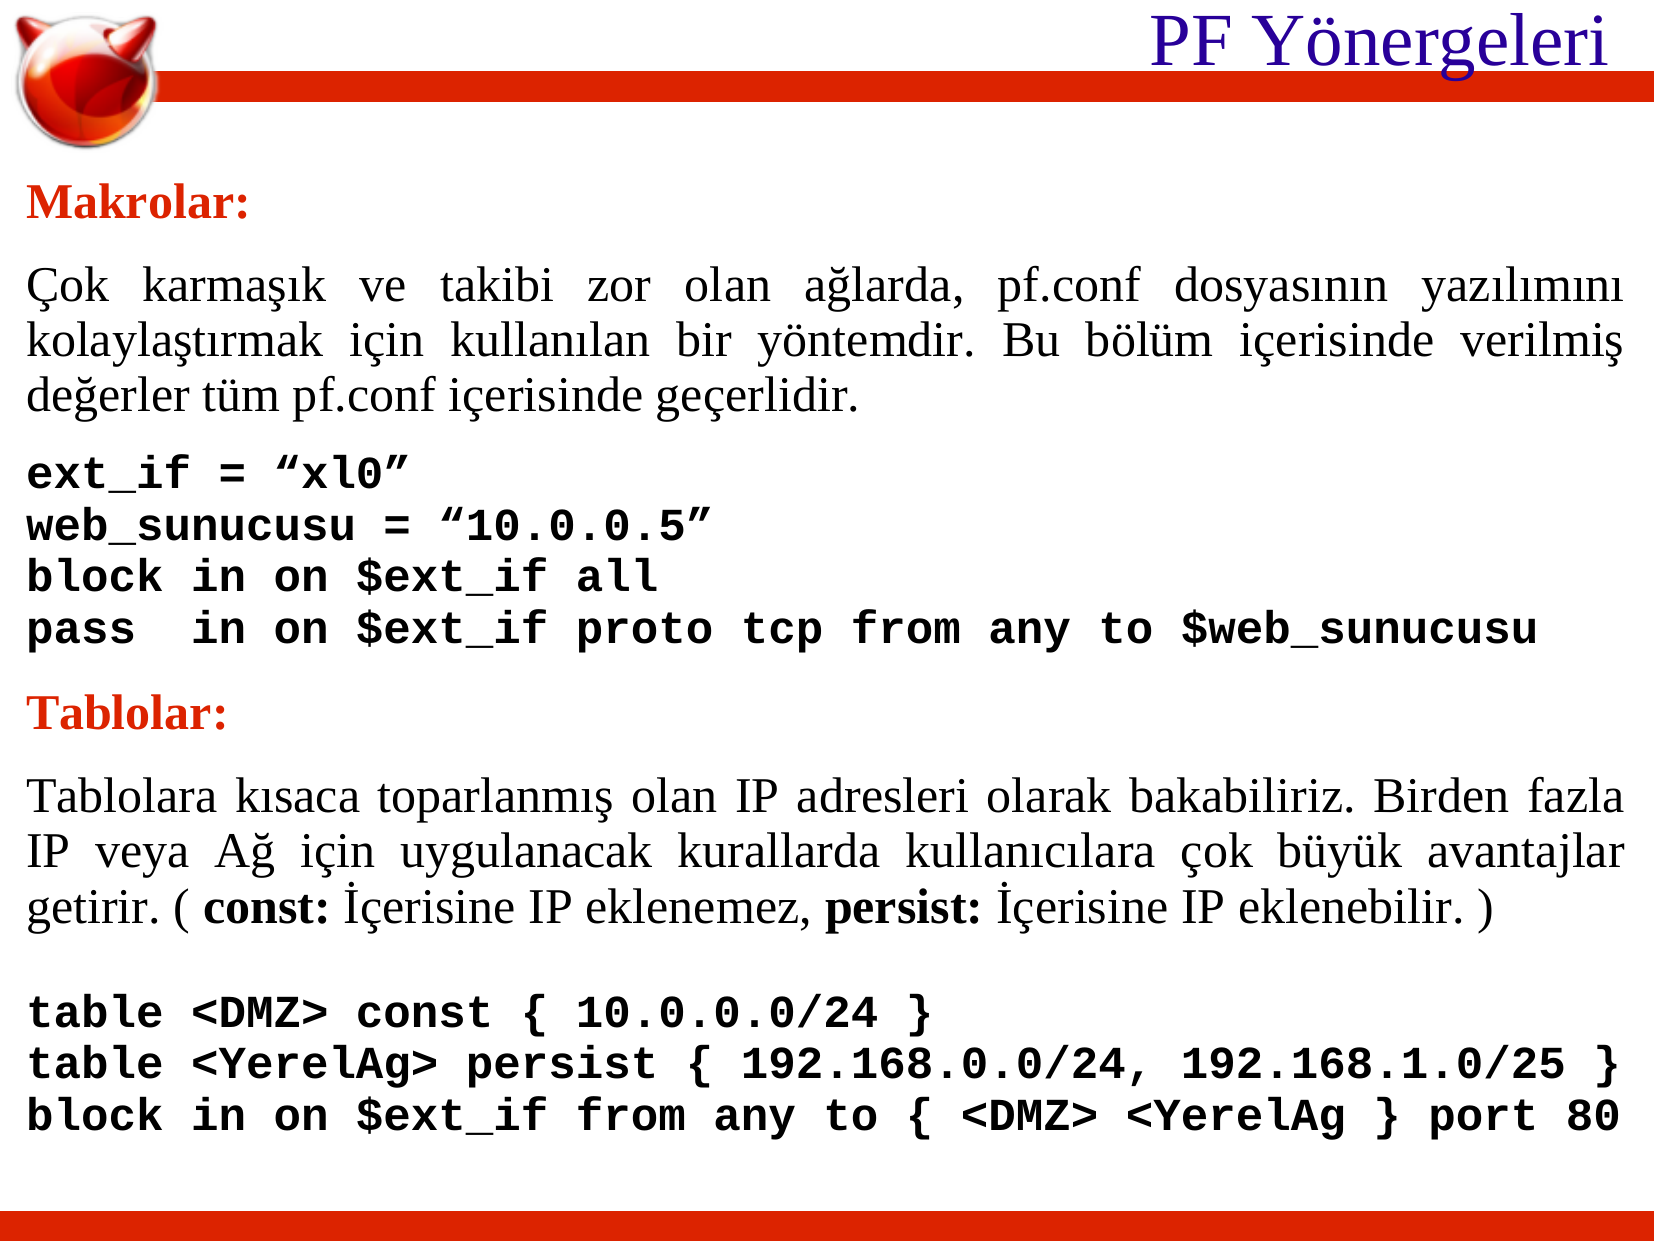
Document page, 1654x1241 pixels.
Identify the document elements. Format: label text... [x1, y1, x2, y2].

text_box Makrolar: Çok karmaşık ve takibi zor olan ağlarda, pf.conf dosyasının yazılımını kolaylaştırmak için kullanılan bir yöntemdir. Bu bölüm içerisinde verilmiş değerler tüm pf.conf içerisinde geçerlidir. ext_if = “xl0” web_sunucusu = “10.0.0.5” block in on $ext_if all pass in on $ext_if proto tcp from any to $web_sunucusu Tablolar: Tablolara kısaca toparlanmış olan IP adresleri olarak bakabiliriz. Birden fazla IP veya Ağ için uygulanacak kurallarda kullanıcılara çok büyük avantajlar getirir. ( const: İçerisine IP eklenemez, persist: İçerisine IP eklenebilir. ) table <DMZ> const { 10.0.0.0/24 } table <YerelAg> persist { 192.168.0.0/24, 192.168.1.0/25 } block in on $ext_if from any to { <DMZ> <YerelAg } port 80 [26, 173, 1627, 1210]
text_box PF Yönergeleri [714, 0, 1648, 83]
text_box [0, 1211, 1654, 1241]
text_box [165, 71, 1654, 102]
picture [10, 11, 165, 153]
